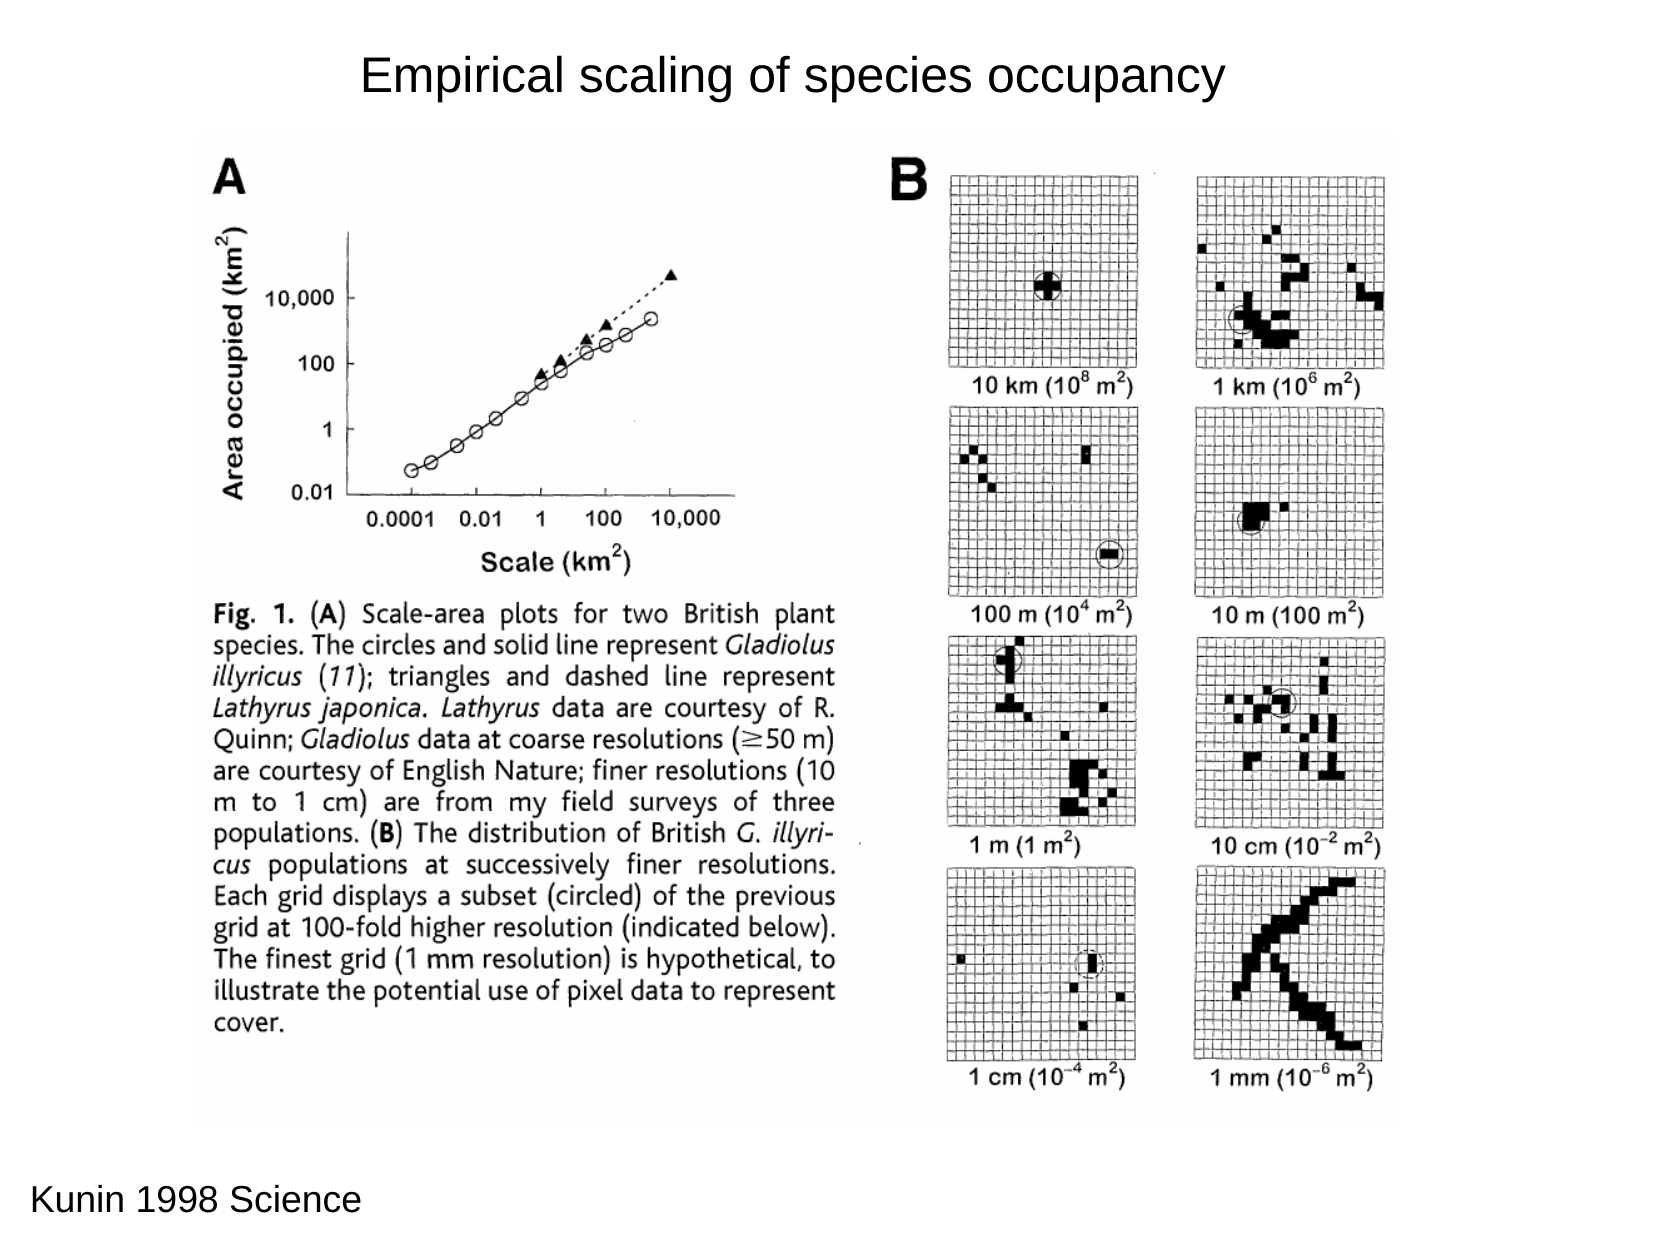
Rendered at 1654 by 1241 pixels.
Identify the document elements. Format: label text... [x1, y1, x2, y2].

text_box Kunin 1998 Science [15, 1170, 1021, 1241]
picture [195, 134, 1396, 1124]
text_box Empirical scaling of species occupancy [345, 40, 1351, 121]
